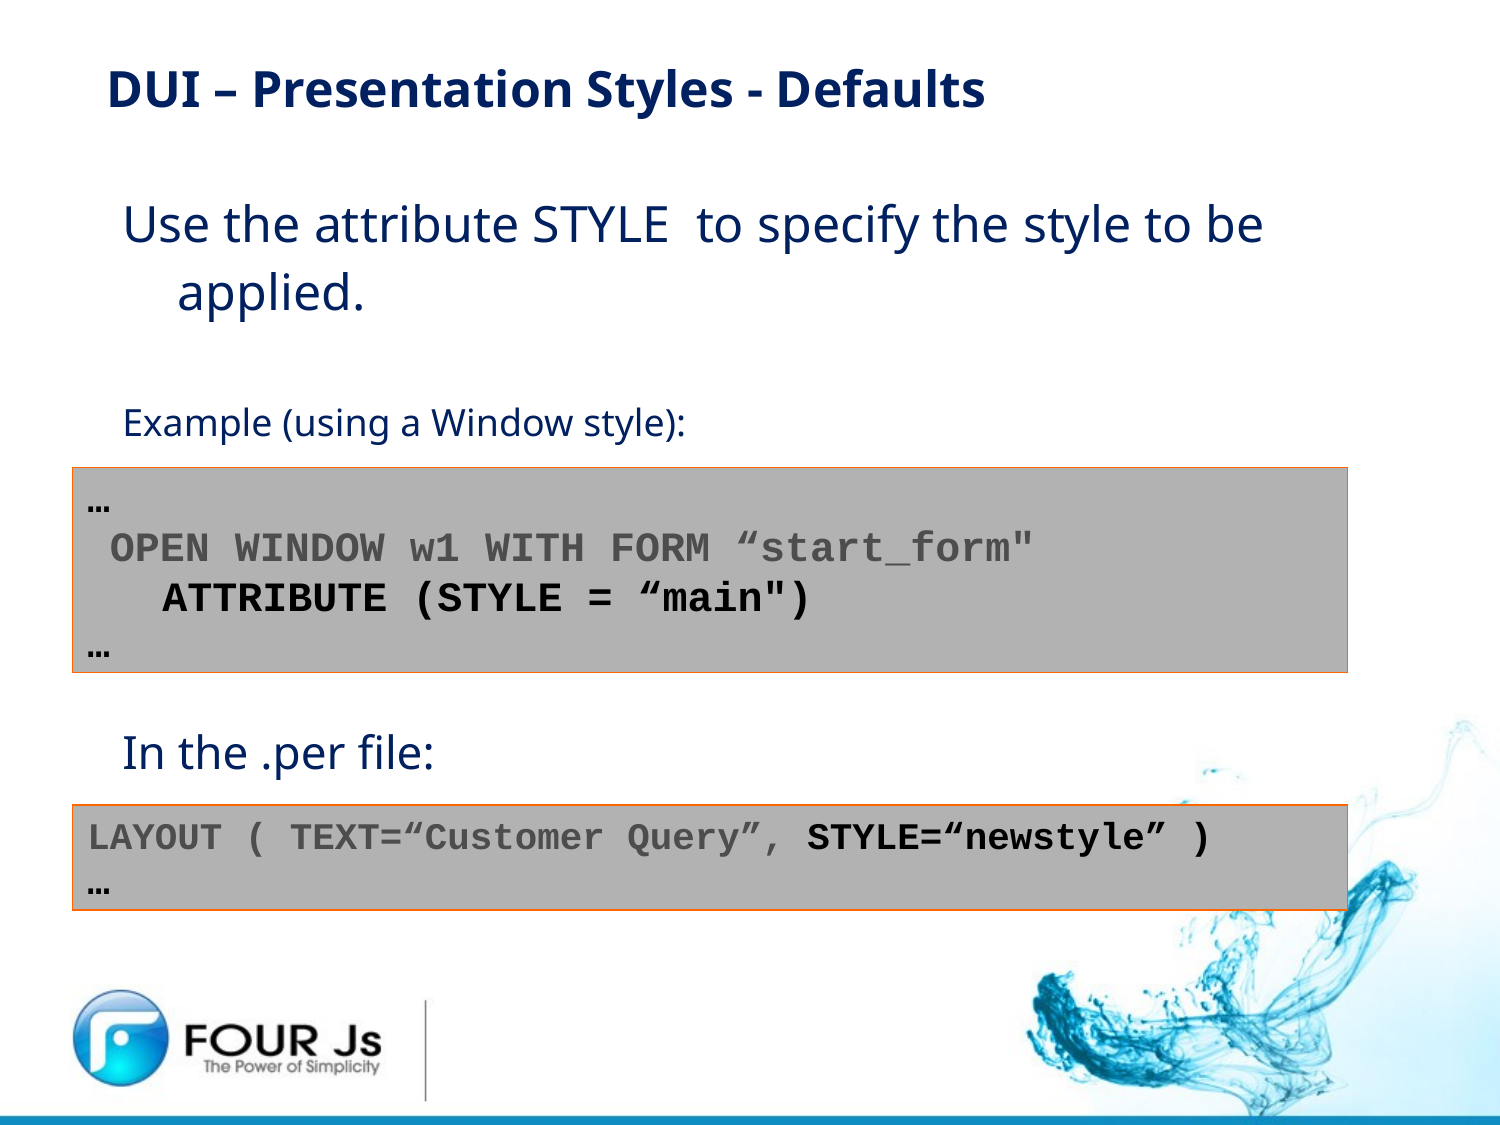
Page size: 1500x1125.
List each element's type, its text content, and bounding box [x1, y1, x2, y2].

text_box … OPEN WINDOW w1 WITH FORM “start_form" ATTRIBUTE (STYLE = “main") … [72, 467, 1348, 673]
text_box Use the attribute STYLE to specify the style to be applied. Example (using a Window style): In the .per file: [106, 123, 1407, 949]
title DUI – Presentation Styles - Defaults [106, 35, 1388, 123]
text_box LAYOUT ( TEXT=“Customer Query”, STYLE=“newstyle” ) … [72, 804, 1348, 910]
picture [0, 0, 1500, 1122]
